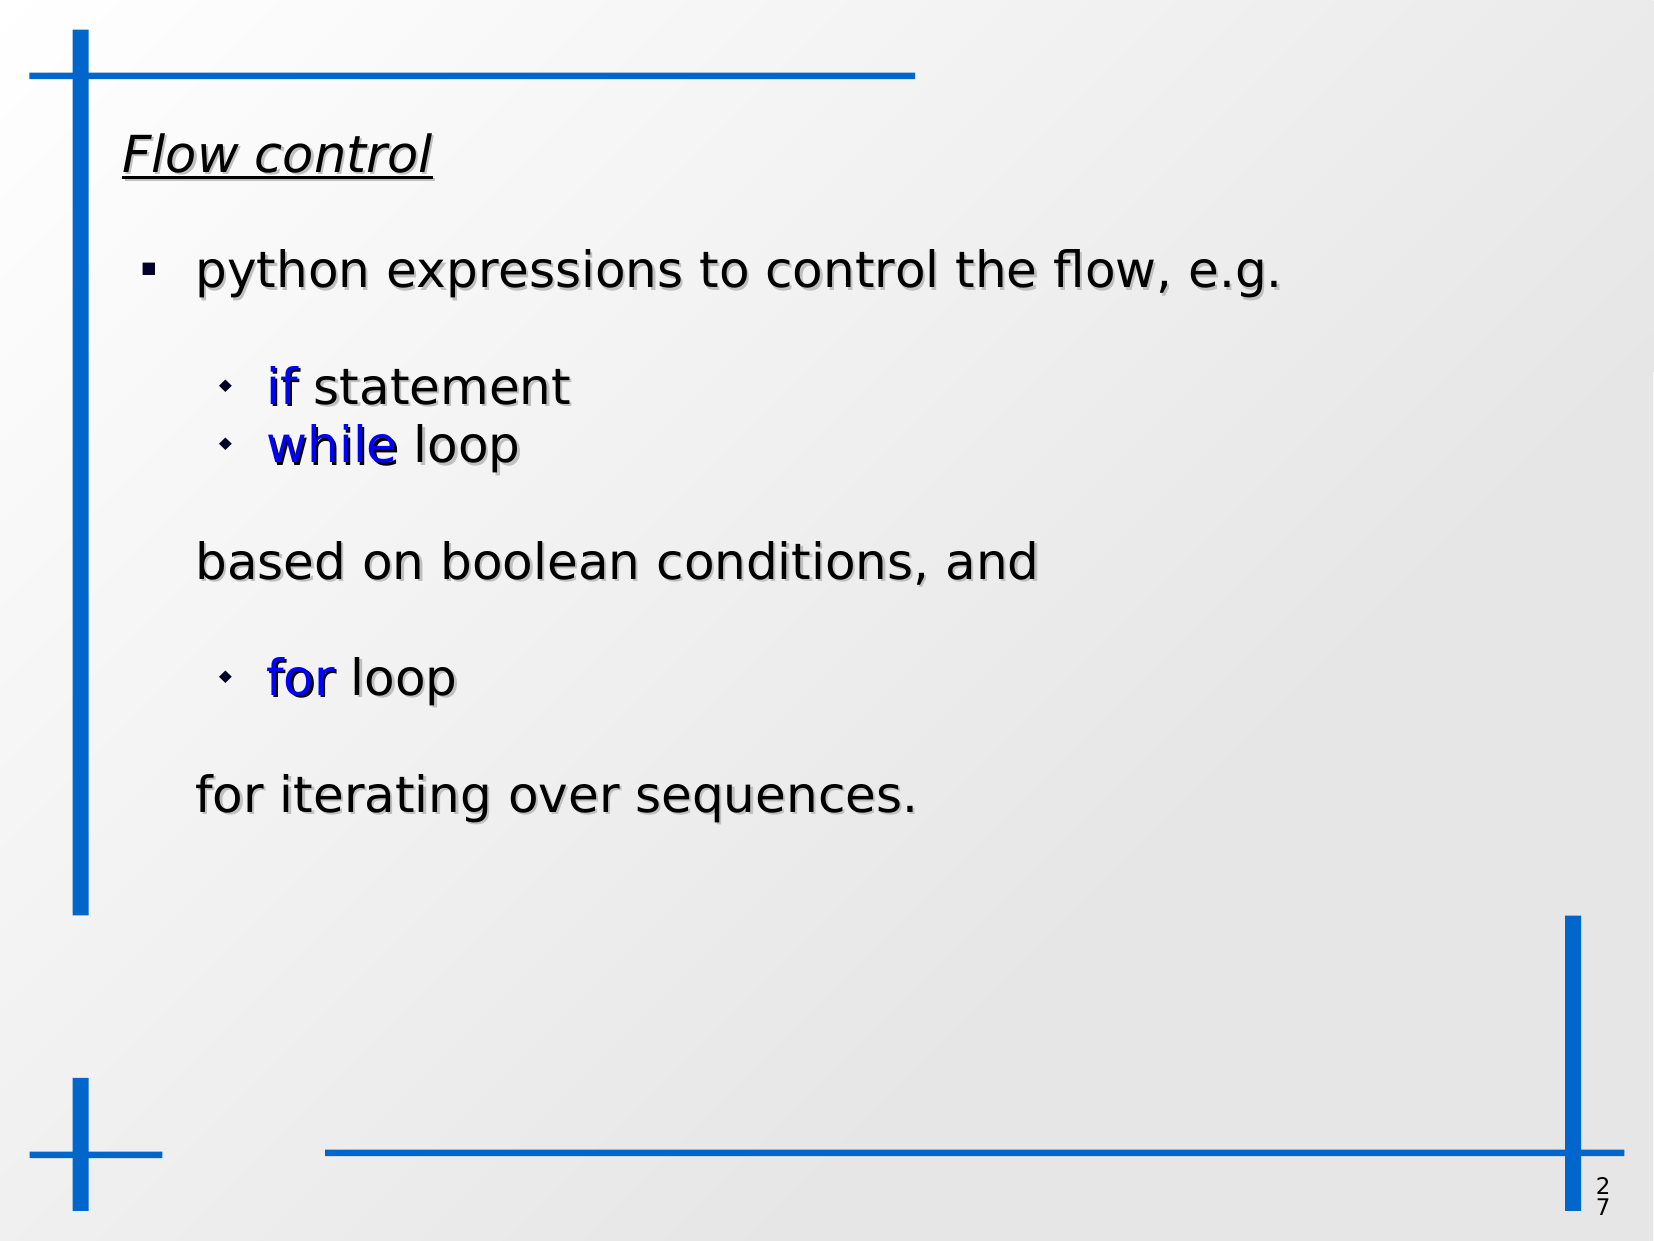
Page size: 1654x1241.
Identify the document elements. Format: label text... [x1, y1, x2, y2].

title Flow control [122, 91, 1524, 219]
list python expressions to control the flow, e.g. if statement while loop based on boolean conditions, and for loop for iterating over sequences. [124, 241, 1526, 1133]
